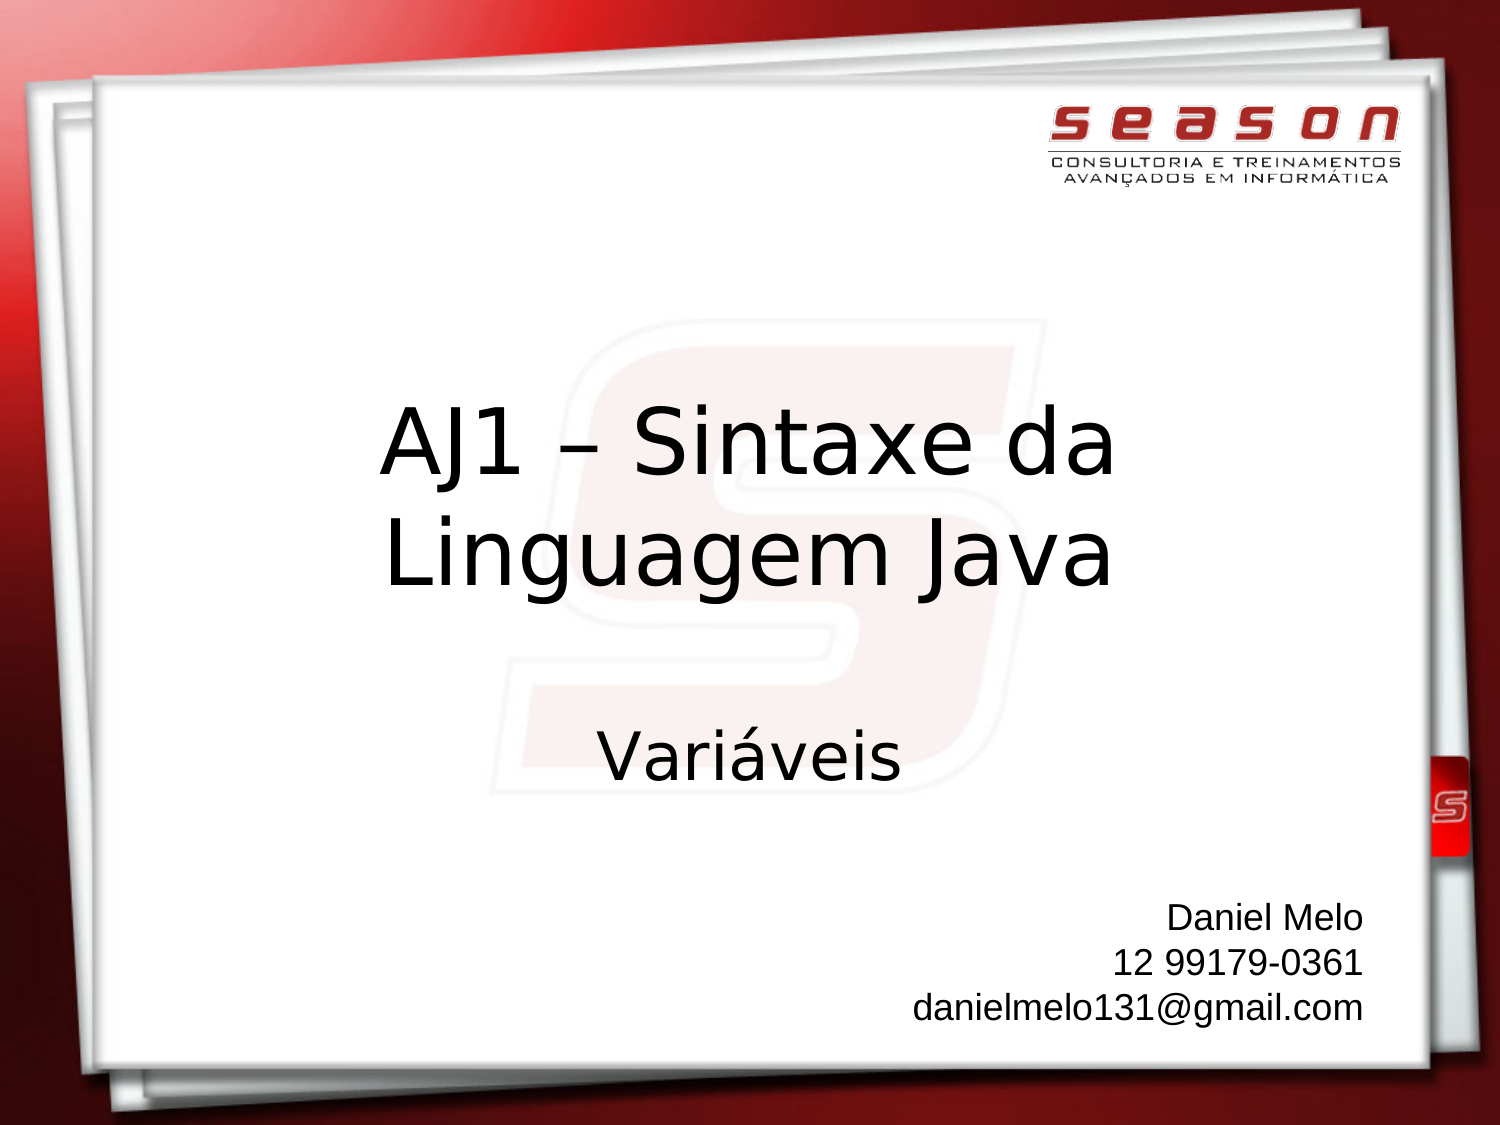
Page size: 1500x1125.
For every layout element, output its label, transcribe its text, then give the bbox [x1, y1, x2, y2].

picture [0, 0, 1500, 1125]
title AJ1 – Sintaxe da Linguagem Java Variáveis [112, 375, 1388, 801]
text_box Daniel Melo 12 99179-0361 danielmelo131@gmail.com [897, 885, 1382, 1052]
